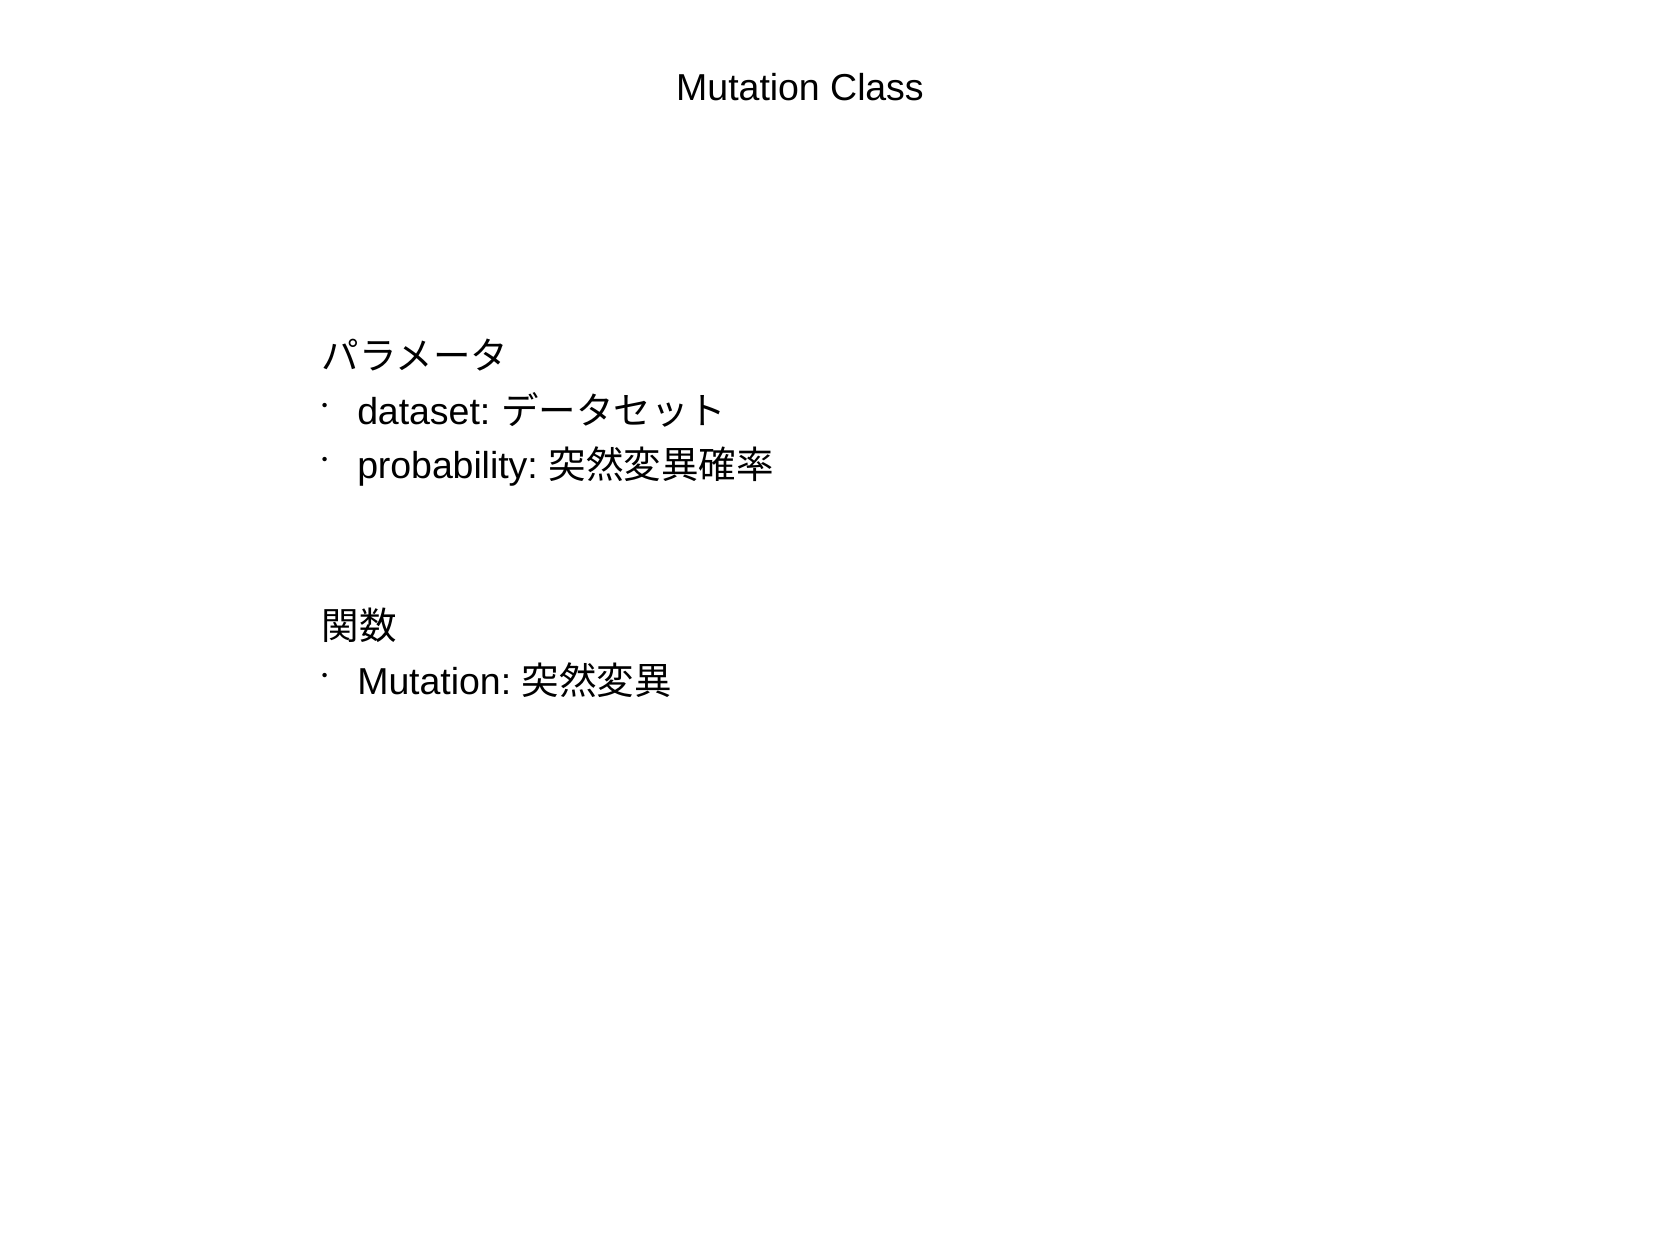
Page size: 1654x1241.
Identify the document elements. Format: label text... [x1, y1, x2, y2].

text_box Mutation Class [661, 59, 939, 116]
text_box パラメータ dataset: データセット probability: 突然変異確率 [307, 318, 789, 456]
text_box 関数 Mutation: 突然変異 [307, 589, 687, 684]
